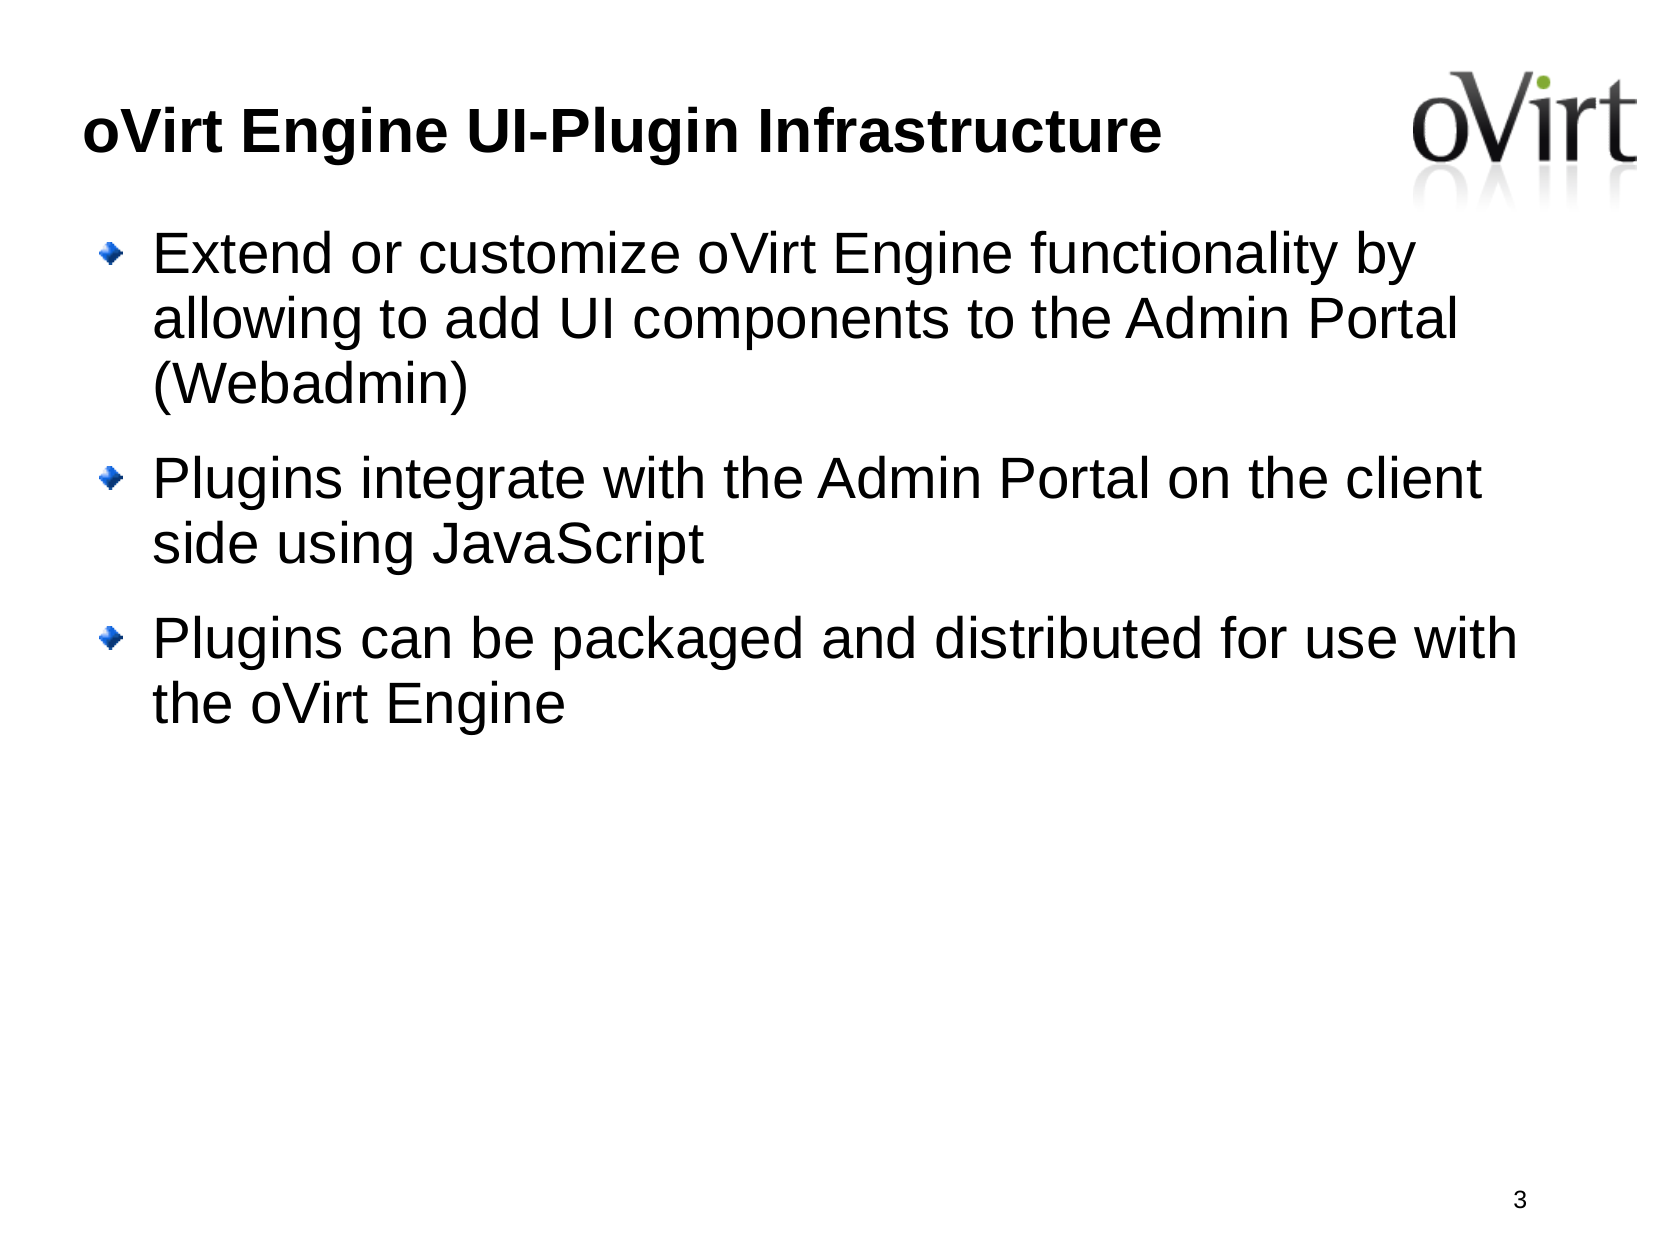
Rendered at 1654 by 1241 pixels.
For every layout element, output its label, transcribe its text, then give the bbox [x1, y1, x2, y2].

picture [1413, 63, 1637, 212]
title oVirt Engine UI-Plugin Infrastructure [82, 37, 1303, 221]
list Extend or customize oVirt Engine functionality by allowing to add UI components to the Admin Portal (Webadmin) Plugins integrate with the Admin Portal on the client side using JavaScript Plugins can be packaged and distributed for use with the oVirt Engine [82, 221, 1571, 1015]
